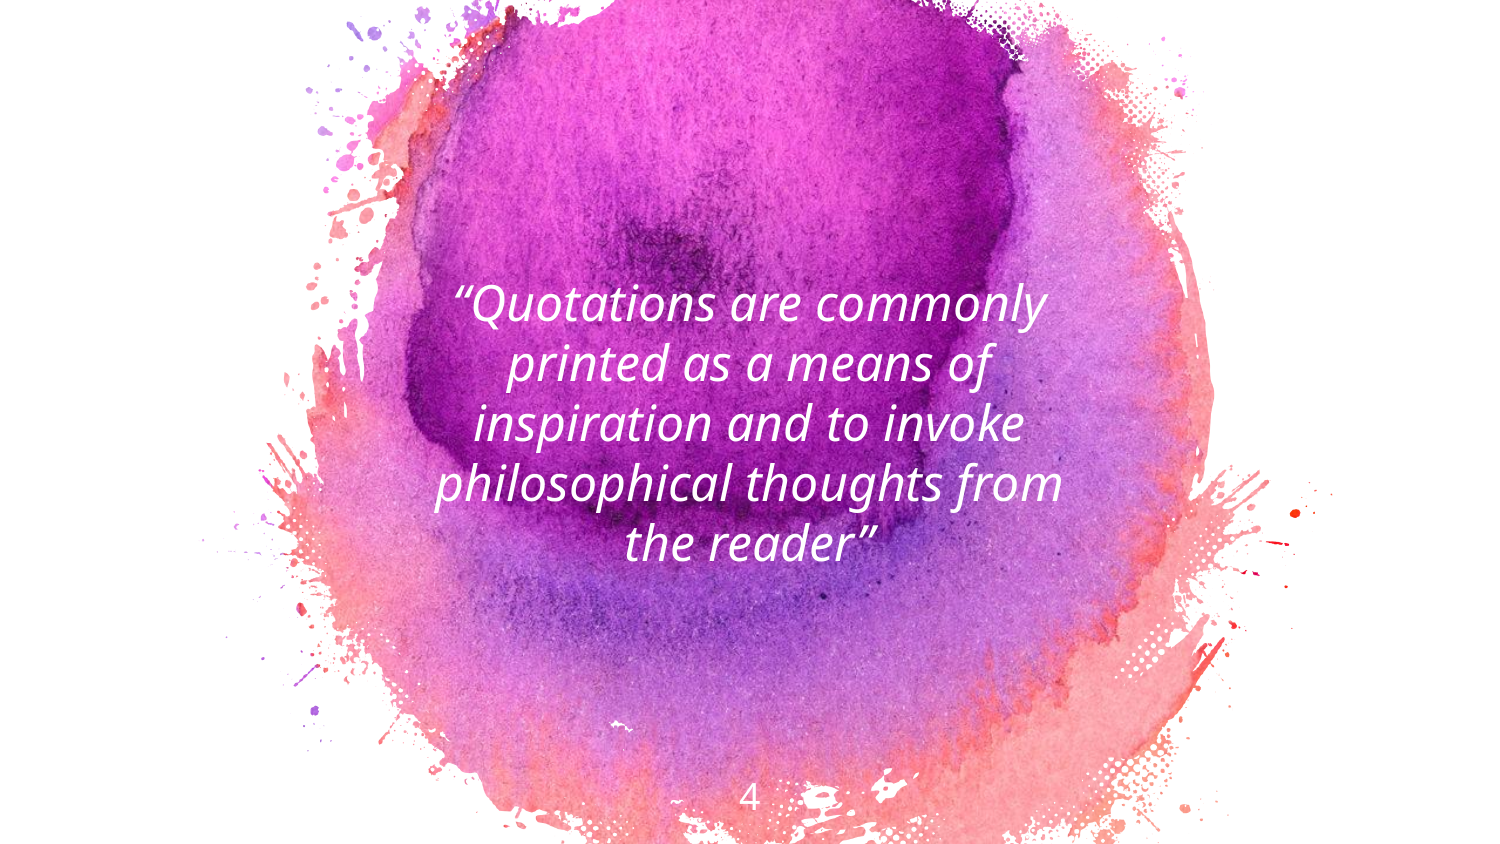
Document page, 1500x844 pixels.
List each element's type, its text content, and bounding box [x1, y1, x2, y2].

slide_number <number> [705, 766, 795, 832]
list “Quotations are commonly printed as a means of inspiration and to invoke philosophical thoughts from the reader” [407, 137, 1093, 707]
picture [0, 0, 1500, 844]
